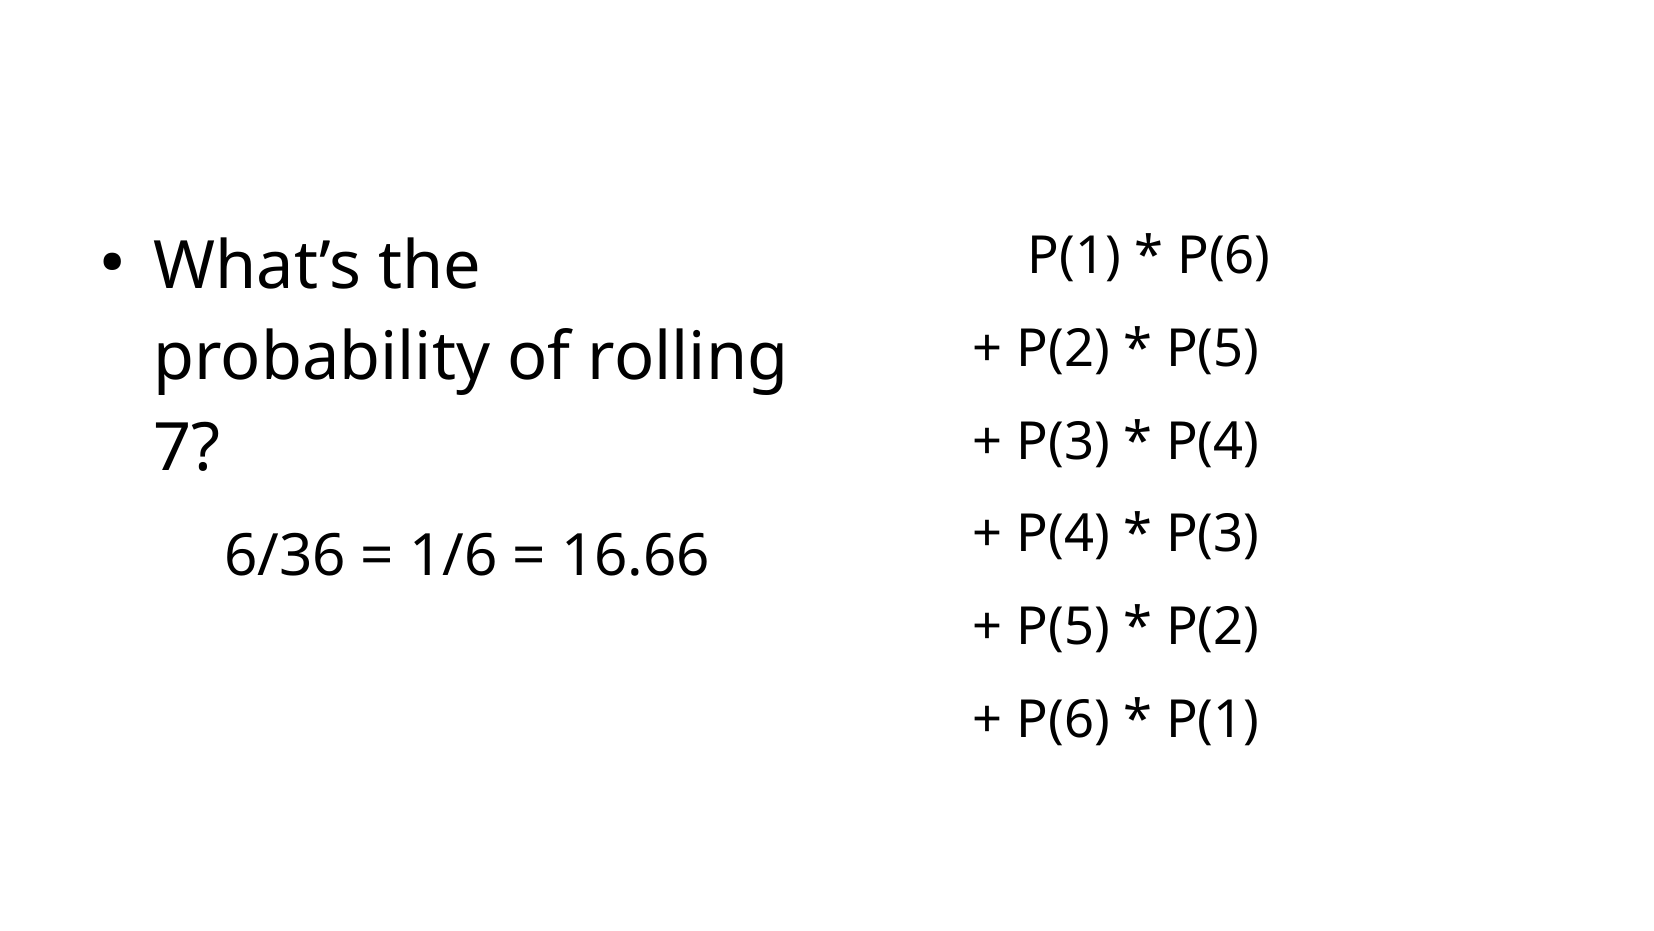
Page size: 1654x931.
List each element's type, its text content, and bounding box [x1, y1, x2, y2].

list What’s the probability of rolling 7? 6/36 = 1/6 = 16.66 [82, 217, 809, 758]
list P(1) * P(6) + P(2) * P(5) + P(3) * P(4) + P(4) * P(3) + P(5) * P(2) + P(6) * P(1) [845, 217, 1572, 758]
